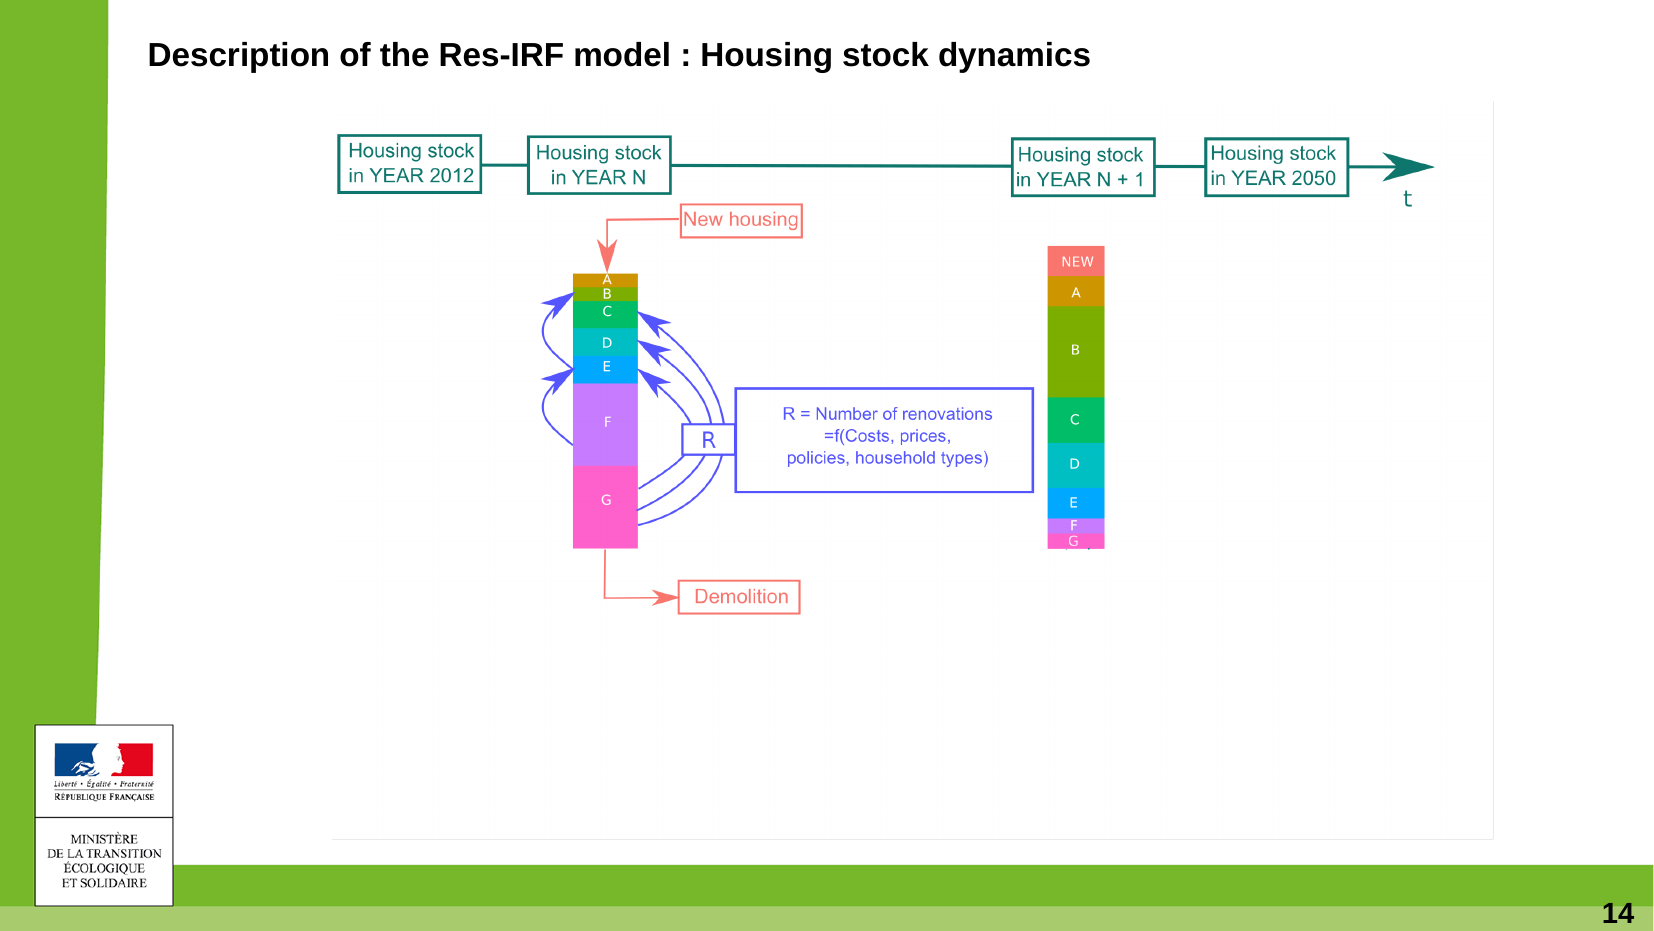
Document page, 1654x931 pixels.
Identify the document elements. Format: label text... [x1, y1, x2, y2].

text_box Description of the Res-IRF model : Housing stock dynamics [147, 17, 1450, 94]
picture [0, 0, 1654, 931]
